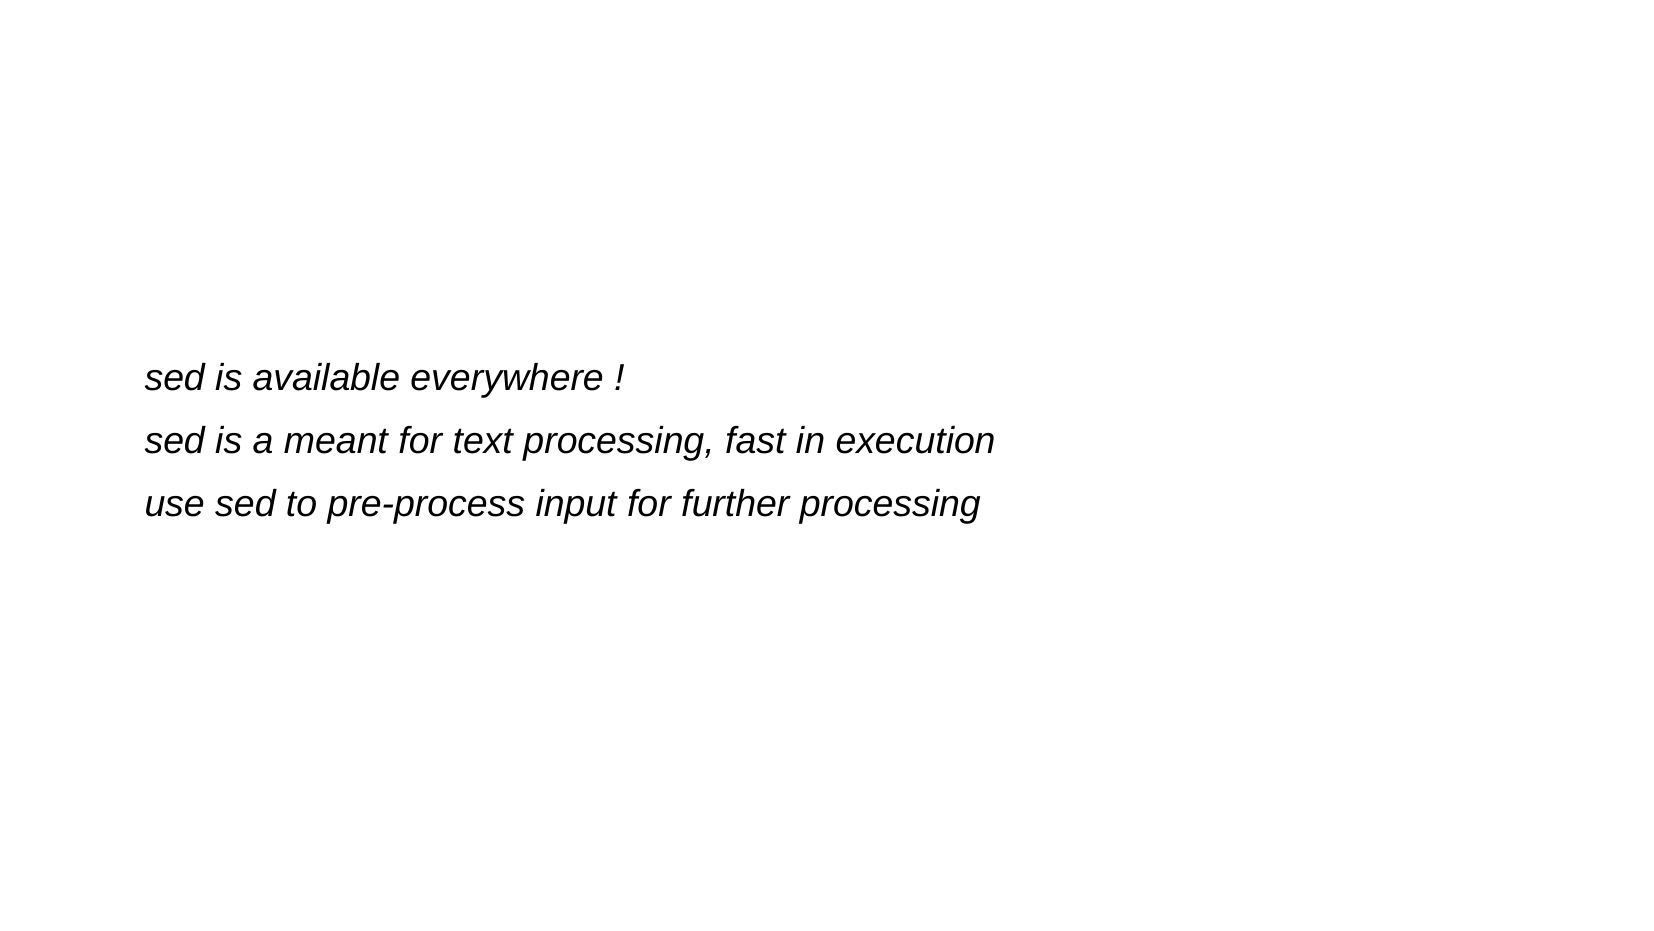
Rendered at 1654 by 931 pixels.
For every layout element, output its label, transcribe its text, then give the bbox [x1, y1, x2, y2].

text_box sed is available everywhere ! sed is a meant for text processing, fast in execution use sed to pre-process input for further processing [129, 327, 1501, 532]
